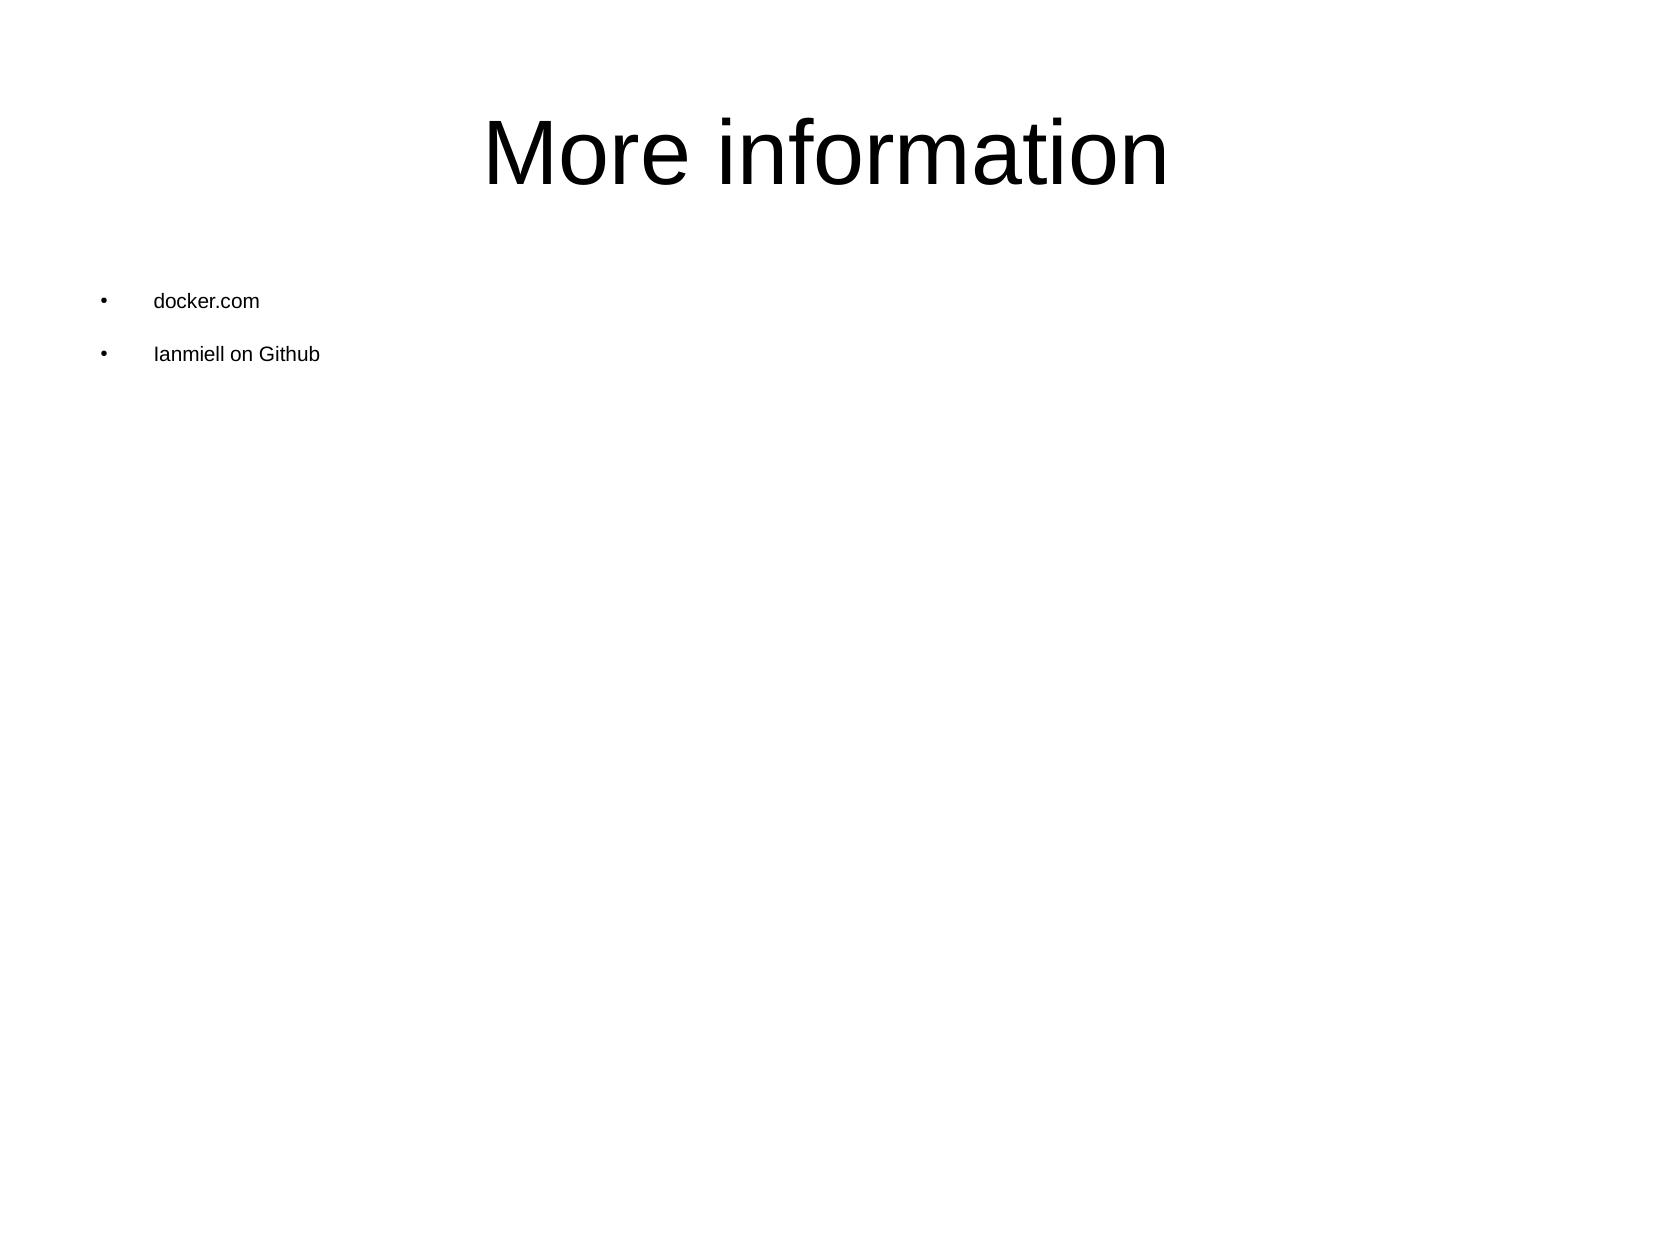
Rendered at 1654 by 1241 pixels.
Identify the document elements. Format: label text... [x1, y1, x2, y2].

list docker.com Ianmiell on Github [82, 290, 1571, 1010]
title More information [82, 49, 1571, 257]
